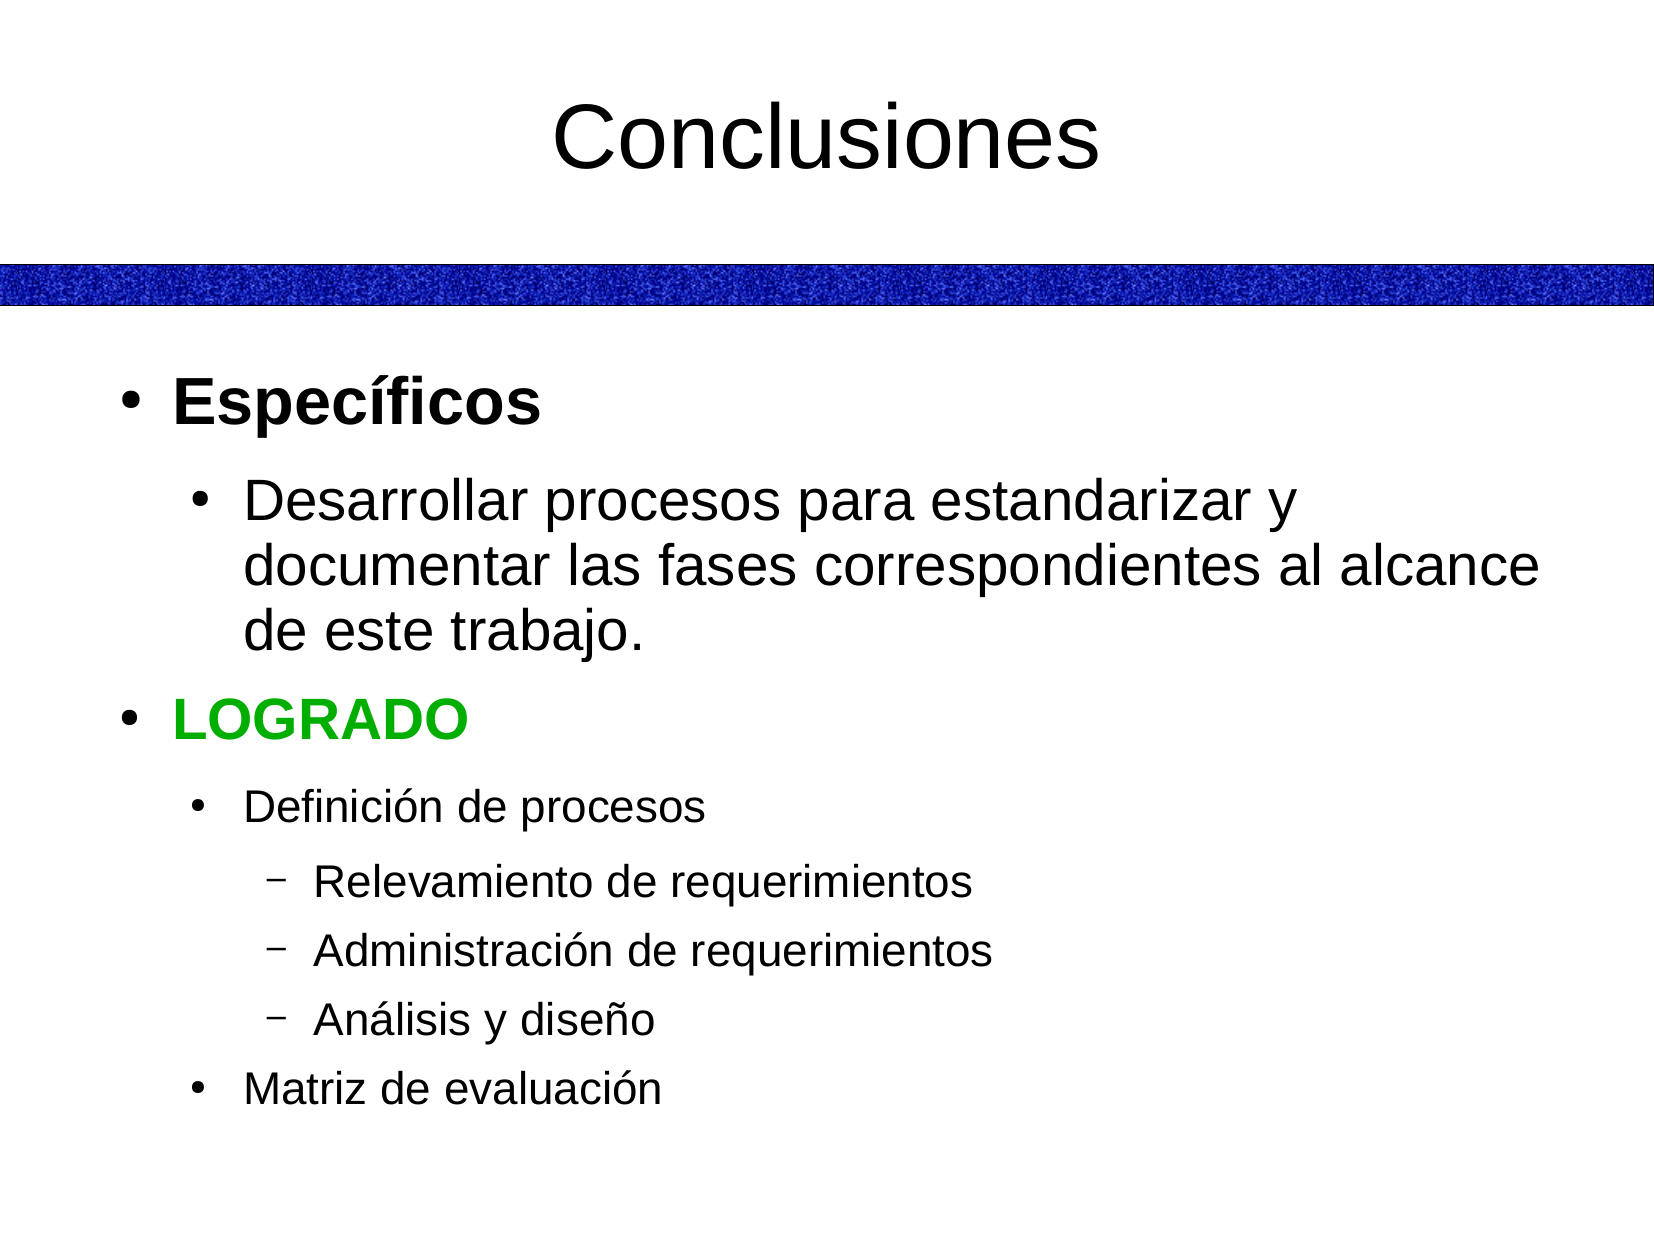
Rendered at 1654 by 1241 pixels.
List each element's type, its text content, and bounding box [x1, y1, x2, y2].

picture [0, 265, 1653, 305]
list Específicos Desarrollar procesos para estandarizar y documentar las fases correspondientes al alcance de este trabajo. LOGRADO Definición de procesos Relevamiento de requerimientos Administración de requerimientos Análisis y diseño Matriz de evaluación [101, 363, 1549, 1168]
title Conclusiones [58, 21, 1595, 253]
